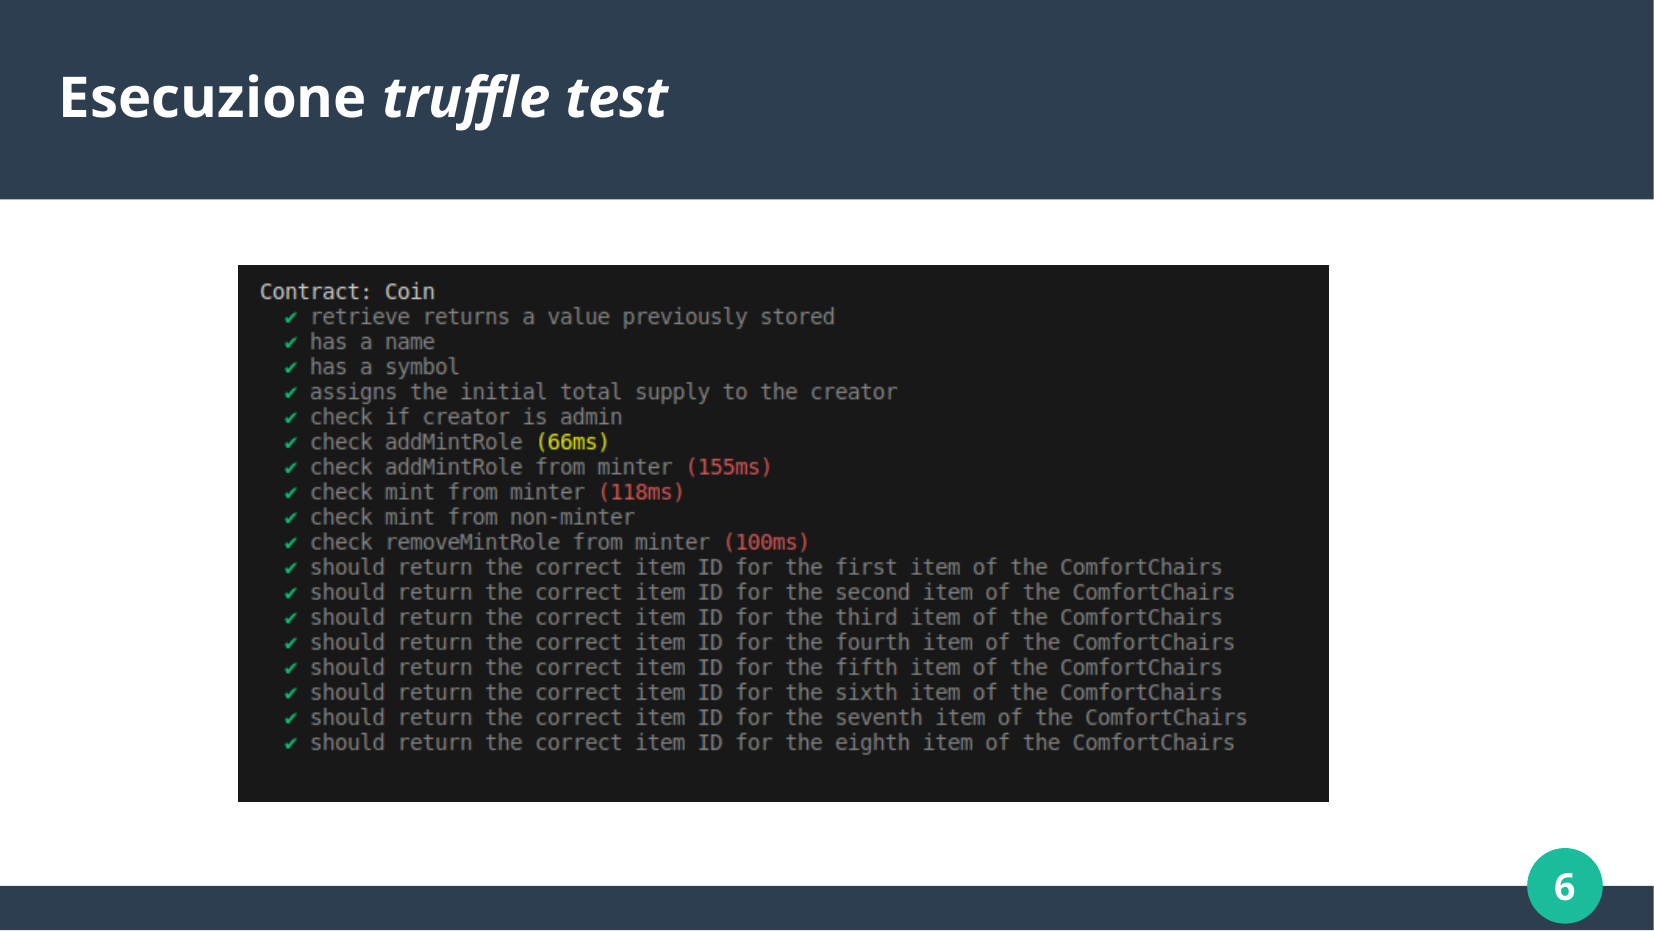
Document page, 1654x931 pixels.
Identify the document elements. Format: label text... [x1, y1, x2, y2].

title Esecuzione truffle test [59, 37, 1595, 155]
picture [238, 265, 1329, 802]
